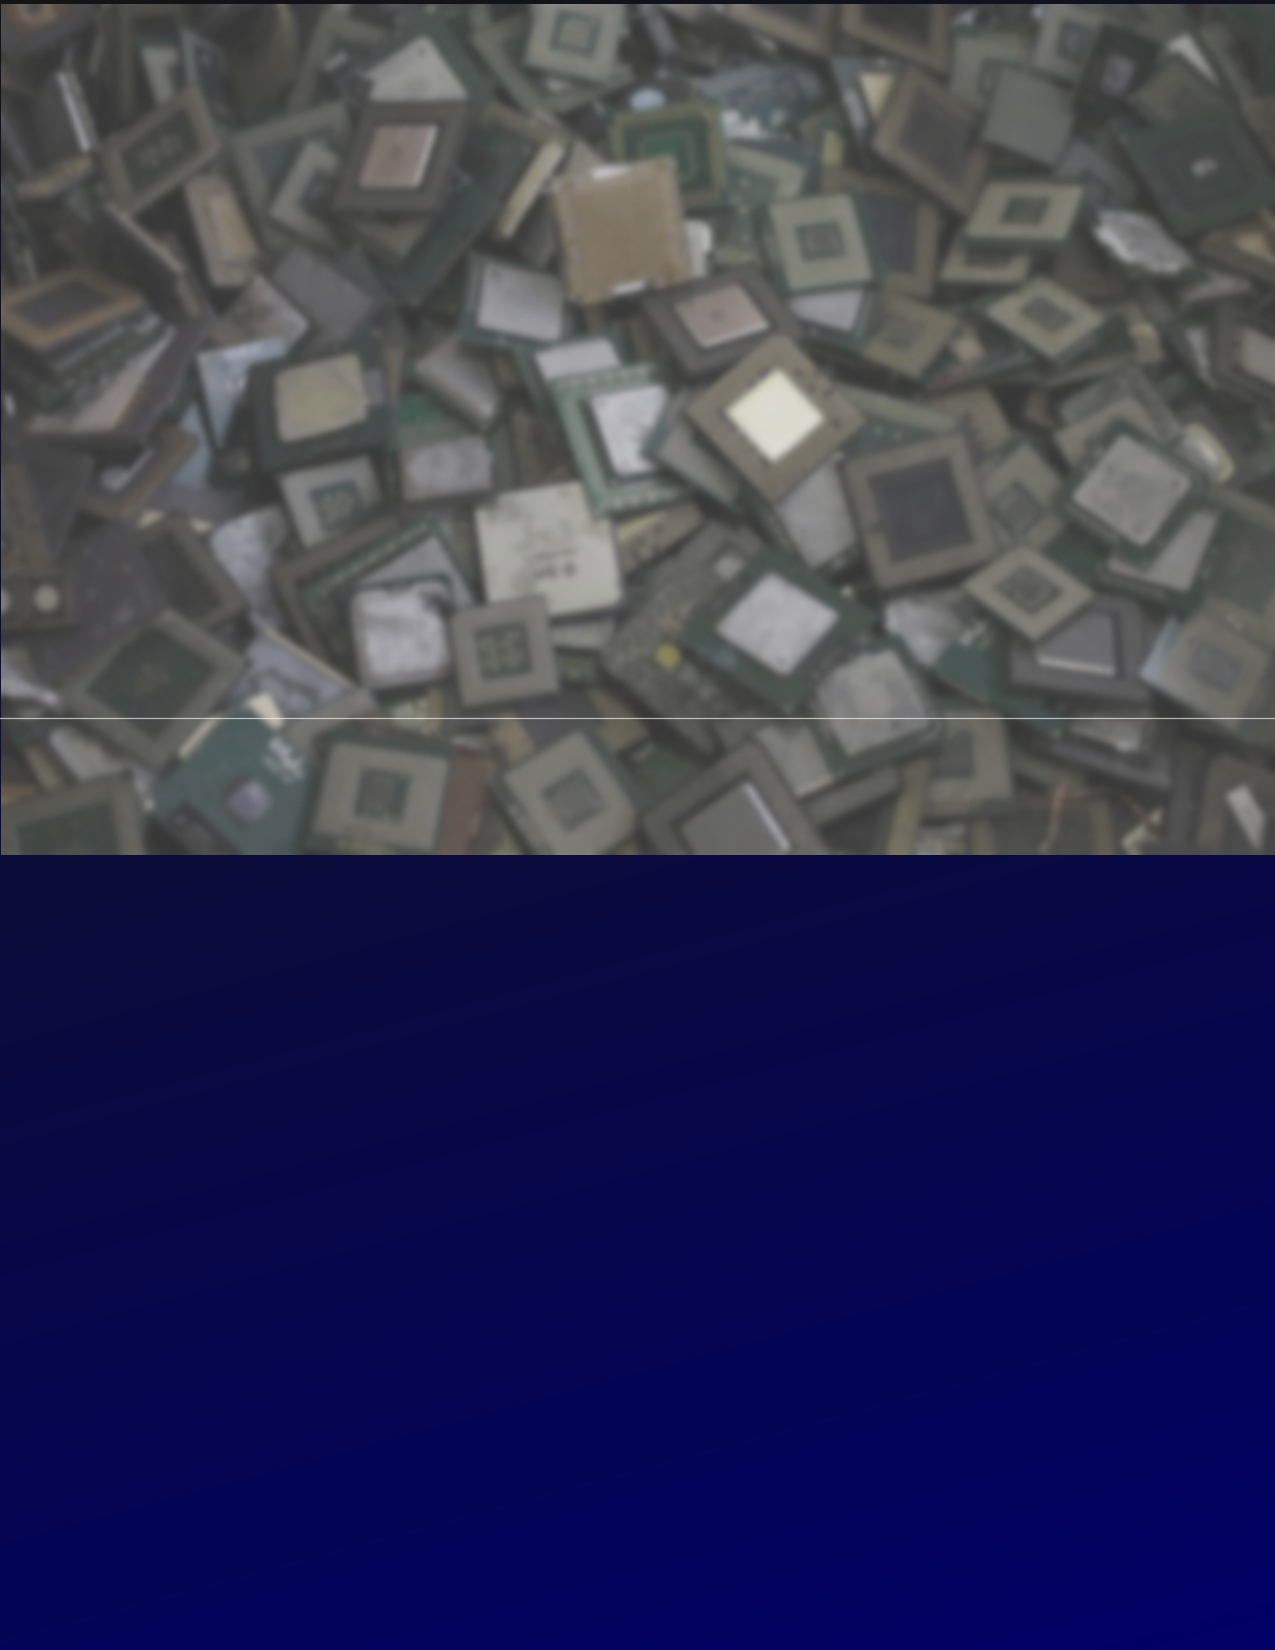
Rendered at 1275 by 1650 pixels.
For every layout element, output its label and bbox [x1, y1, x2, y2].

picture [1, 720, 1275, 856]
picture [1, 4, 1275, 717]
